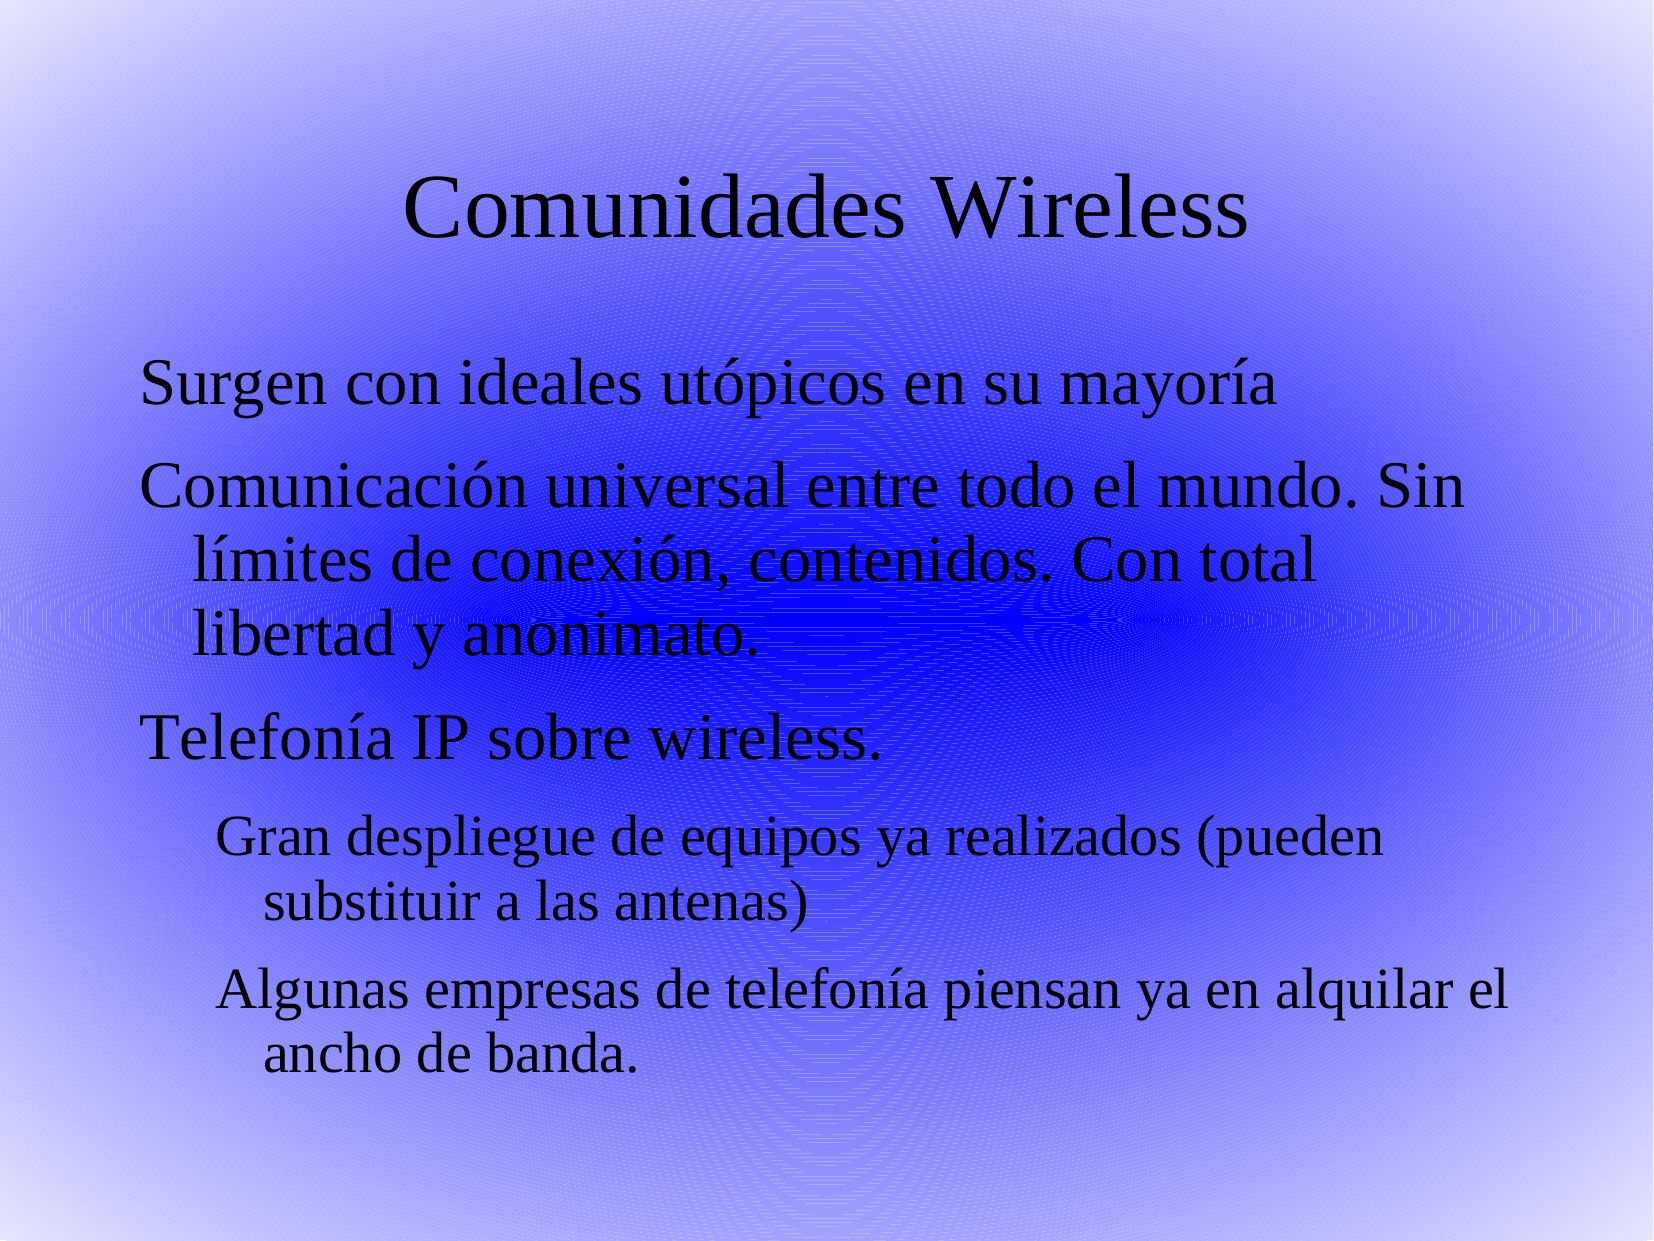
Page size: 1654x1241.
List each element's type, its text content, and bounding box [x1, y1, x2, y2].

title Comunidades Wireless [121, 102, 1534, 310]
list Surgen con ideales utópicos en su mayoría Comunicación universal entre todo el mundo. Sin límites de conexión, contenidos. Con total libertad y anonimato. Telefonía IP sobre wireless. Gran despliegue de equipos ya realizados (pueden substituir a las antenas) Algunas empresas de telefonía piensan ya en alquilar el ancho de banda. [121, 344, 1534, 1241]
